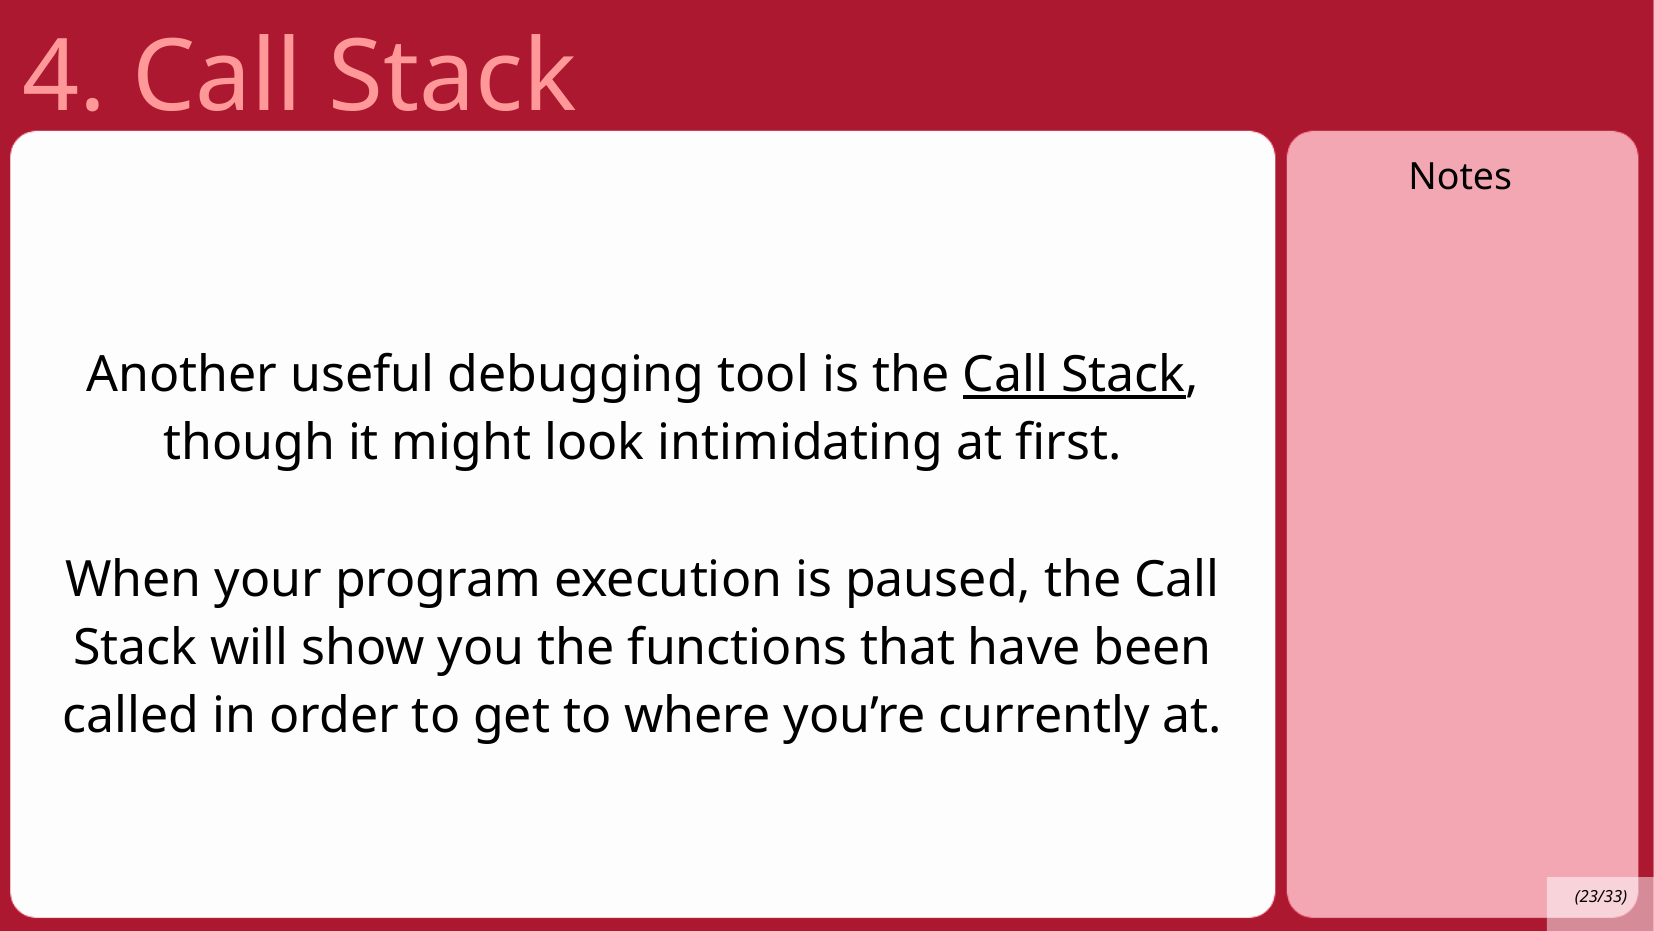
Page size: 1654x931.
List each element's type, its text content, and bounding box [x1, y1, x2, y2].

title 4. Call Stack [22, 7, 1511, 136]
text_box (<number>/33) [1546, 877, 1654, 931]
text_box Notes [1290, 141, 1631, 199]
text_box Another useful debugging tool is the Call Stack, though it might look intimidating at first. When your program execution is paused, the Call Stack will show you the functions that have been called in order to get to where you’re currently at. [33, 337, 1253, 674]
picture [0, 0, 1654, 931]
